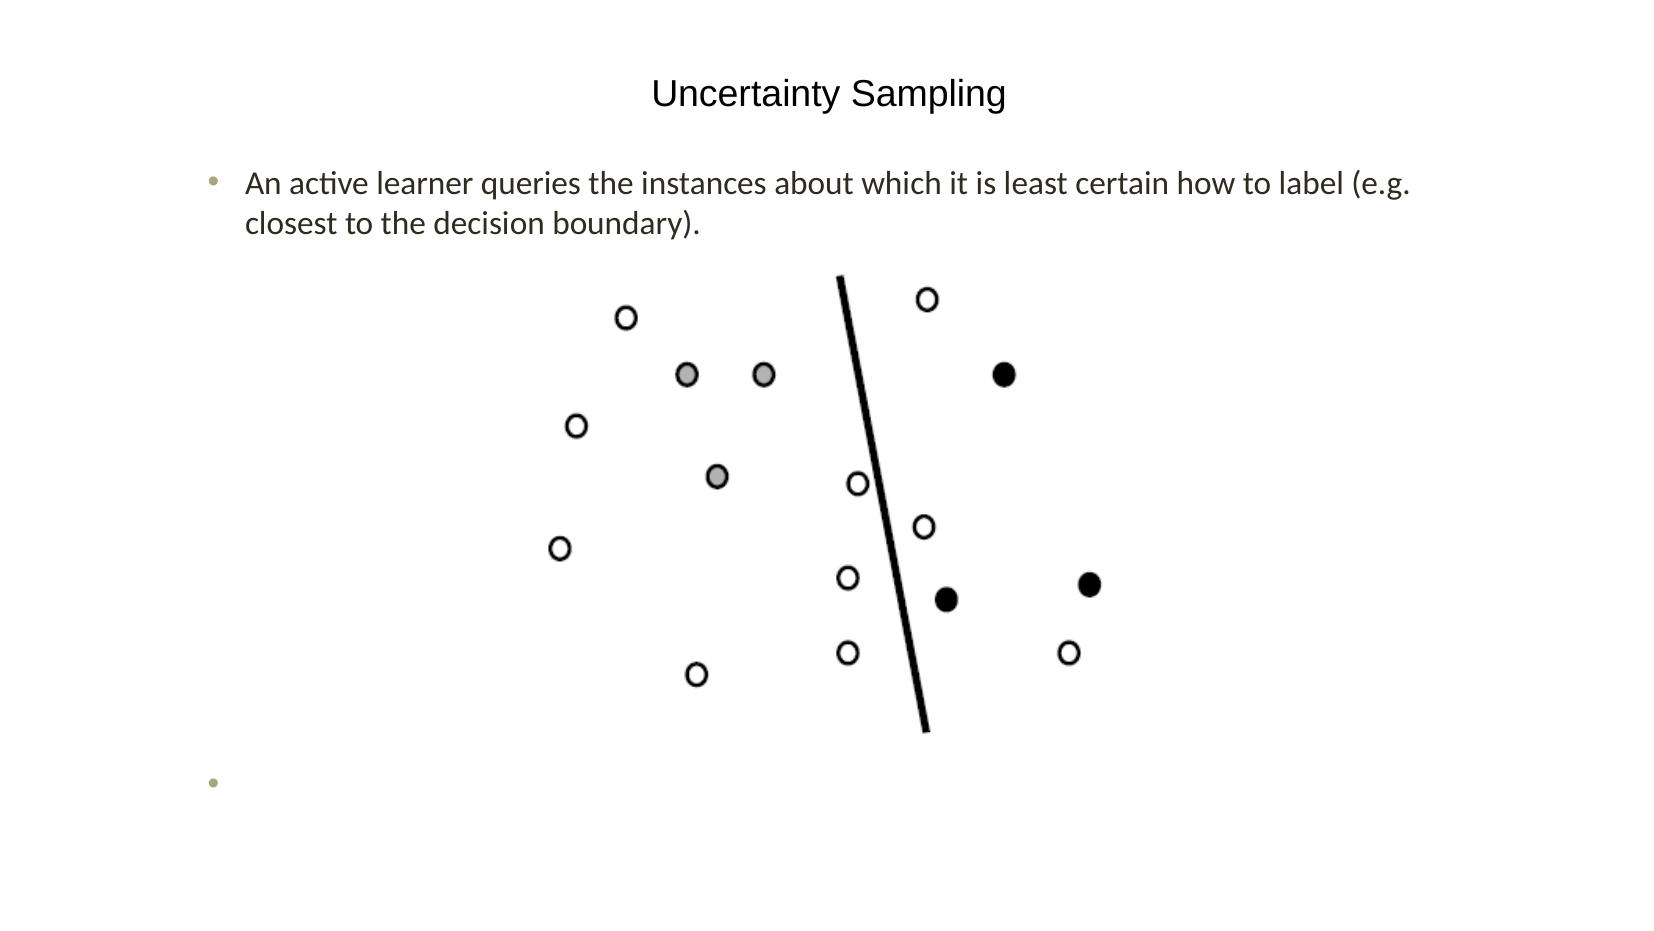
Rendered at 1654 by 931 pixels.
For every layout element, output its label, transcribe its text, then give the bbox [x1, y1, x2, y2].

picture [519, 264, 1123, 745]
list An active learner queries the instances about which it is least certain how to label (e.g. closest to the decision boundary). [173, 153, 1524, 931]
text_box Uncertainty Sampling [636, 64, 1022, 122]
